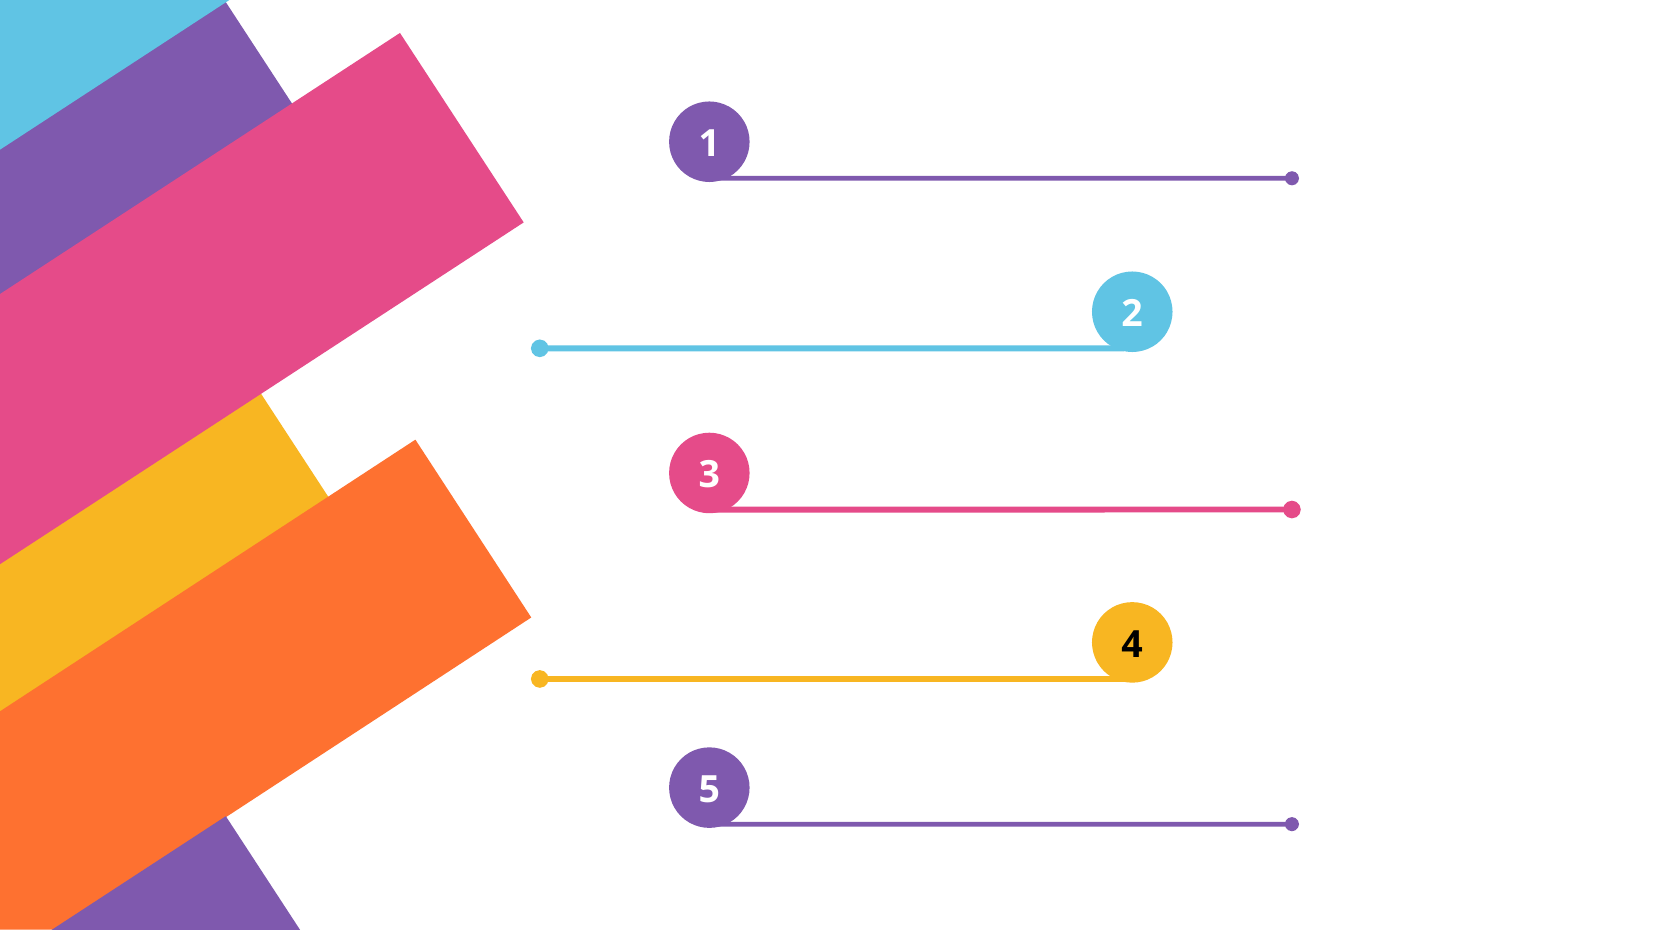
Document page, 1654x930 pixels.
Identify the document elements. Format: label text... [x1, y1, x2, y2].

text_box 4 [1091, 602, 1173, 683]
text_box 3 [669, 432, 750, 514]
text_box 2 [1091, 271, 1173, 353]
text_box 1 [669, 101, 750, 183]
text_box 5 [669, 747, 750, 828]
